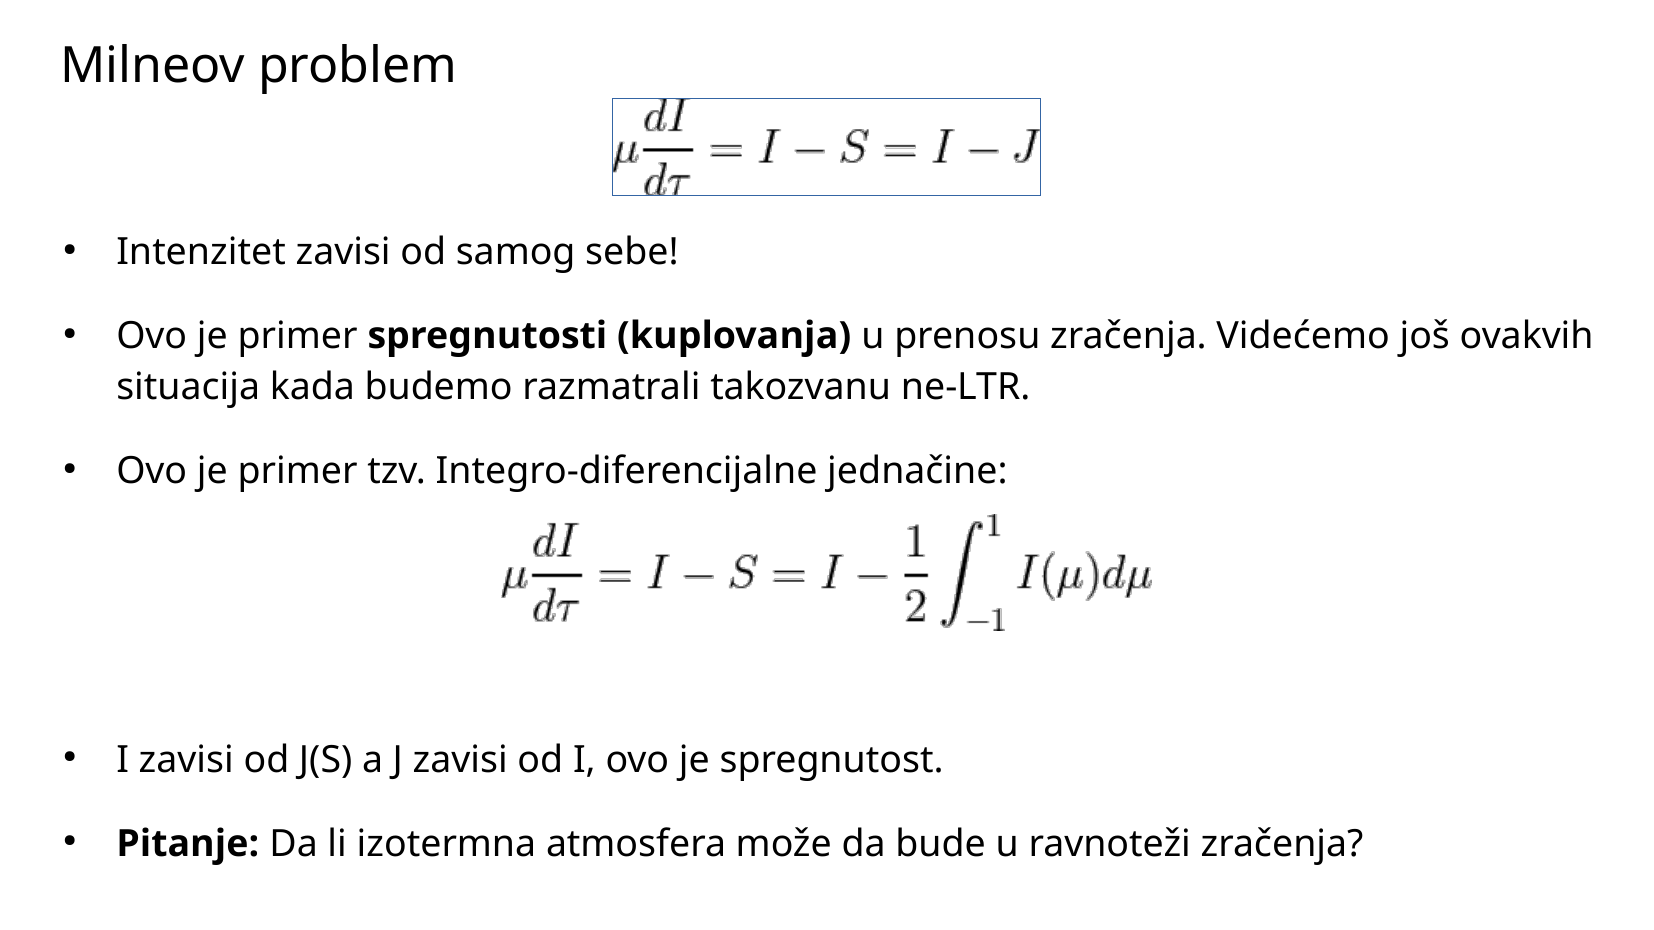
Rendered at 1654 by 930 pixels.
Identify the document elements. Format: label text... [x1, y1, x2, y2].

picture [612, 98, 1041, 196]
title Milneov problem [59, 13, 1648, 113]
list Intenzitet zavisi od samog sebe! Ovo je primer spregnutosti (kuplovanja) u prenosu zračenja. Videćemo još ovakvih situacija kada budemo razmatrali takozvanu ne-LTR. Ovo je primer tzv. Integro-diferencijalne jednačine: I zavisi od J(S) a J zavisi od I, ovo je spregnutost. Pitanje: Da li izotermna atmosfera može da bude u ravnoteži zračenja? [45, 225, 1635, 880]
picture [501, 514, 1152, 631]
